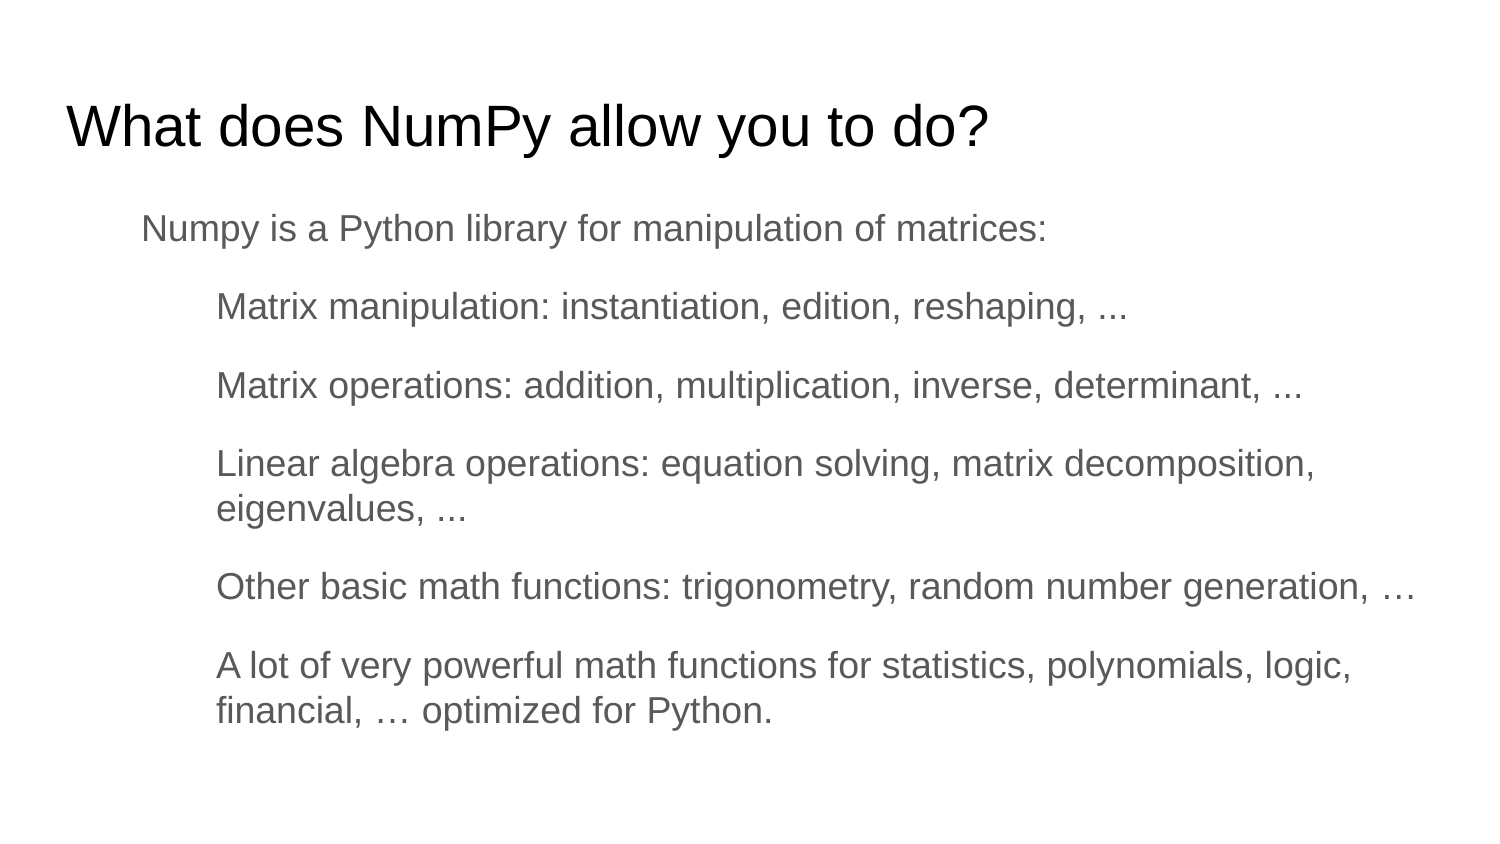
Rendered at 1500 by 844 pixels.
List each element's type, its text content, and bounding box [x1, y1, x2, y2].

title What does NumPy allow you to do? [51, 72, 1449, 167]
list Numpy is a Python library for manipulation of matrices: Matrix manipulation: instantiation, edition, reshaping, ... Matrix operations: addition, multiplication, inverse, determinant, ... Linear algebra operations: equation solving, matrix decomposition, eigenvalues, ... Other basic math functions: trigonometry, random number generation, … A lot of very powerful math functions for statistics, polynomials, logic, financial, … optimized for Python. [51, 189, 1449, 750]
